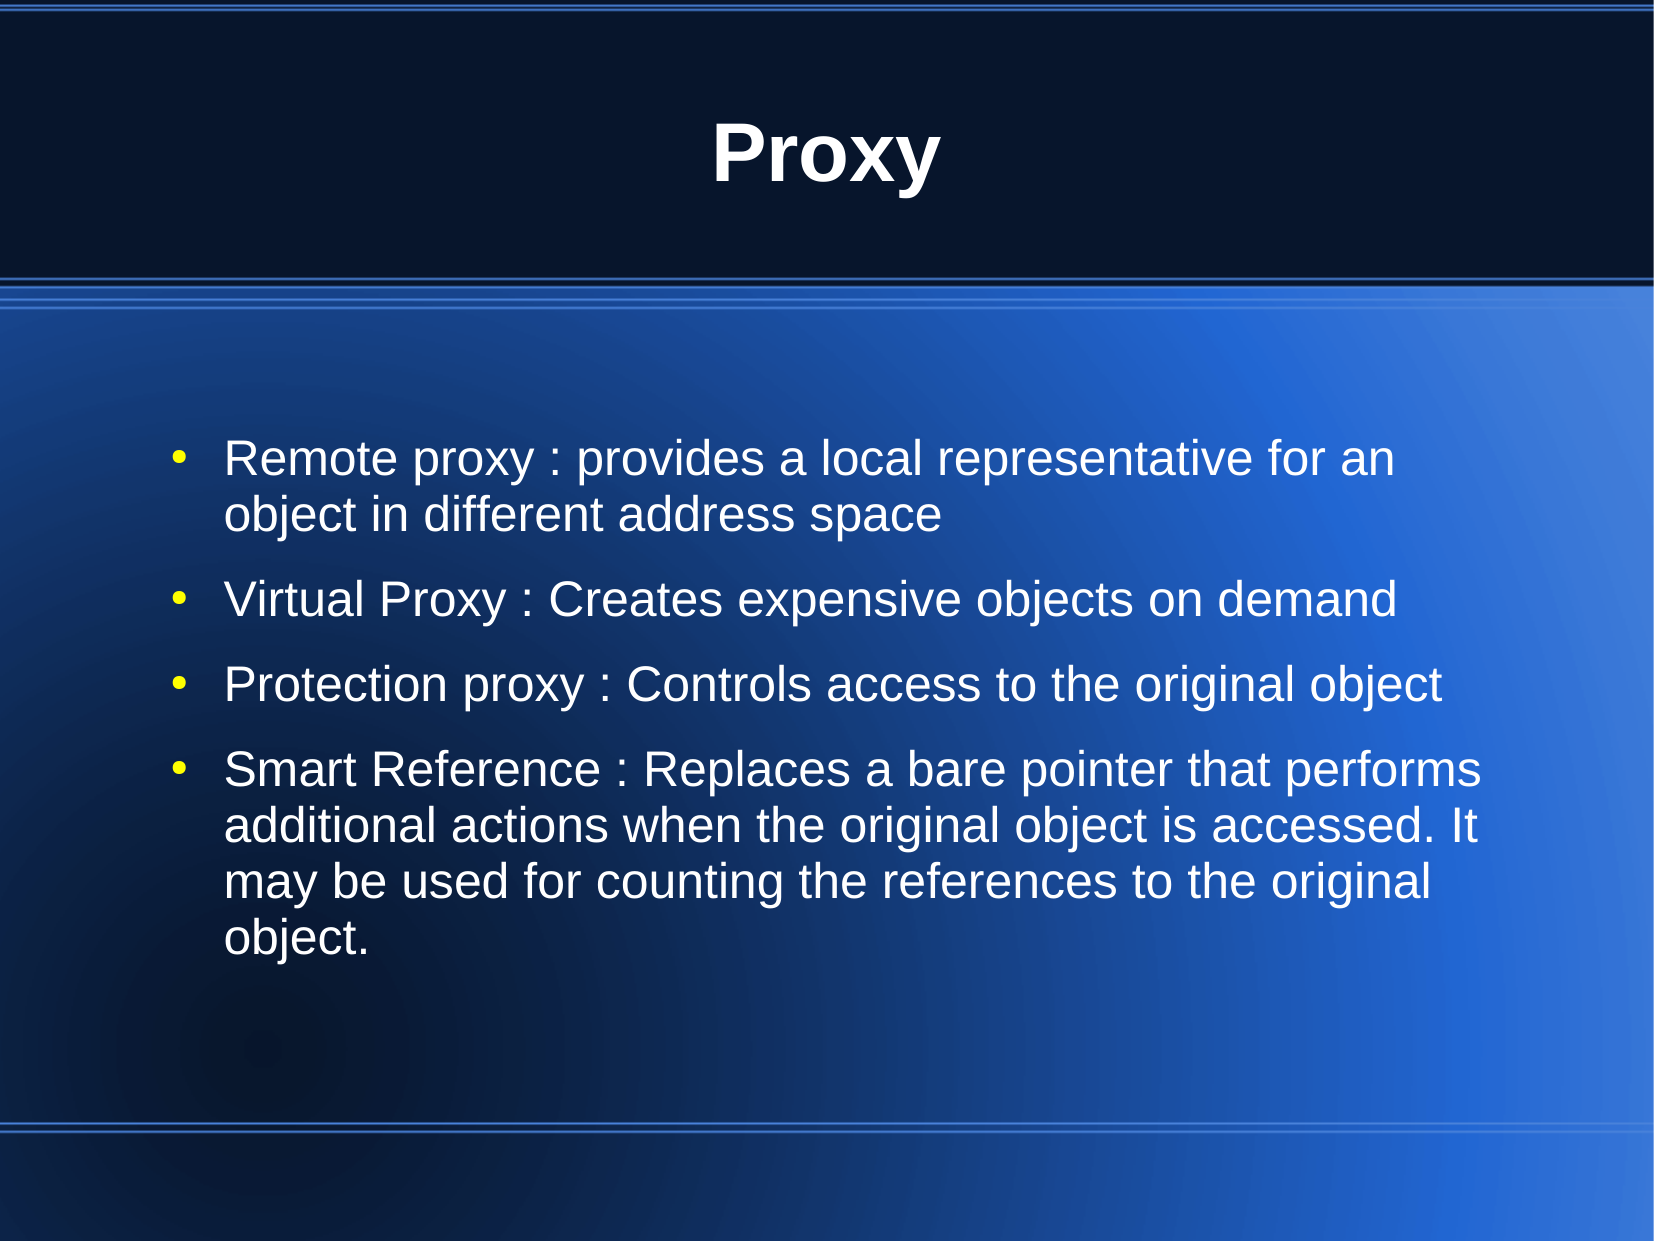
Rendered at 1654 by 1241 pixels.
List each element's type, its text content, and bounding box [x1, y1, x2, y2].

list Remote proxy : provides a local representative for an object in different address space Virtual Proxy : Creates expensive objects on demand Protection proxy : Controls access to the original object Smart Reference : Replaces a bare pointer that performs additional actions when the original object is accessed. It may be used for counting the references to the original object. [152, 344, 1534, 1127]
picture [0, 0, 1654, 1241]
title Proxy [82, 49, 1571, 257]
